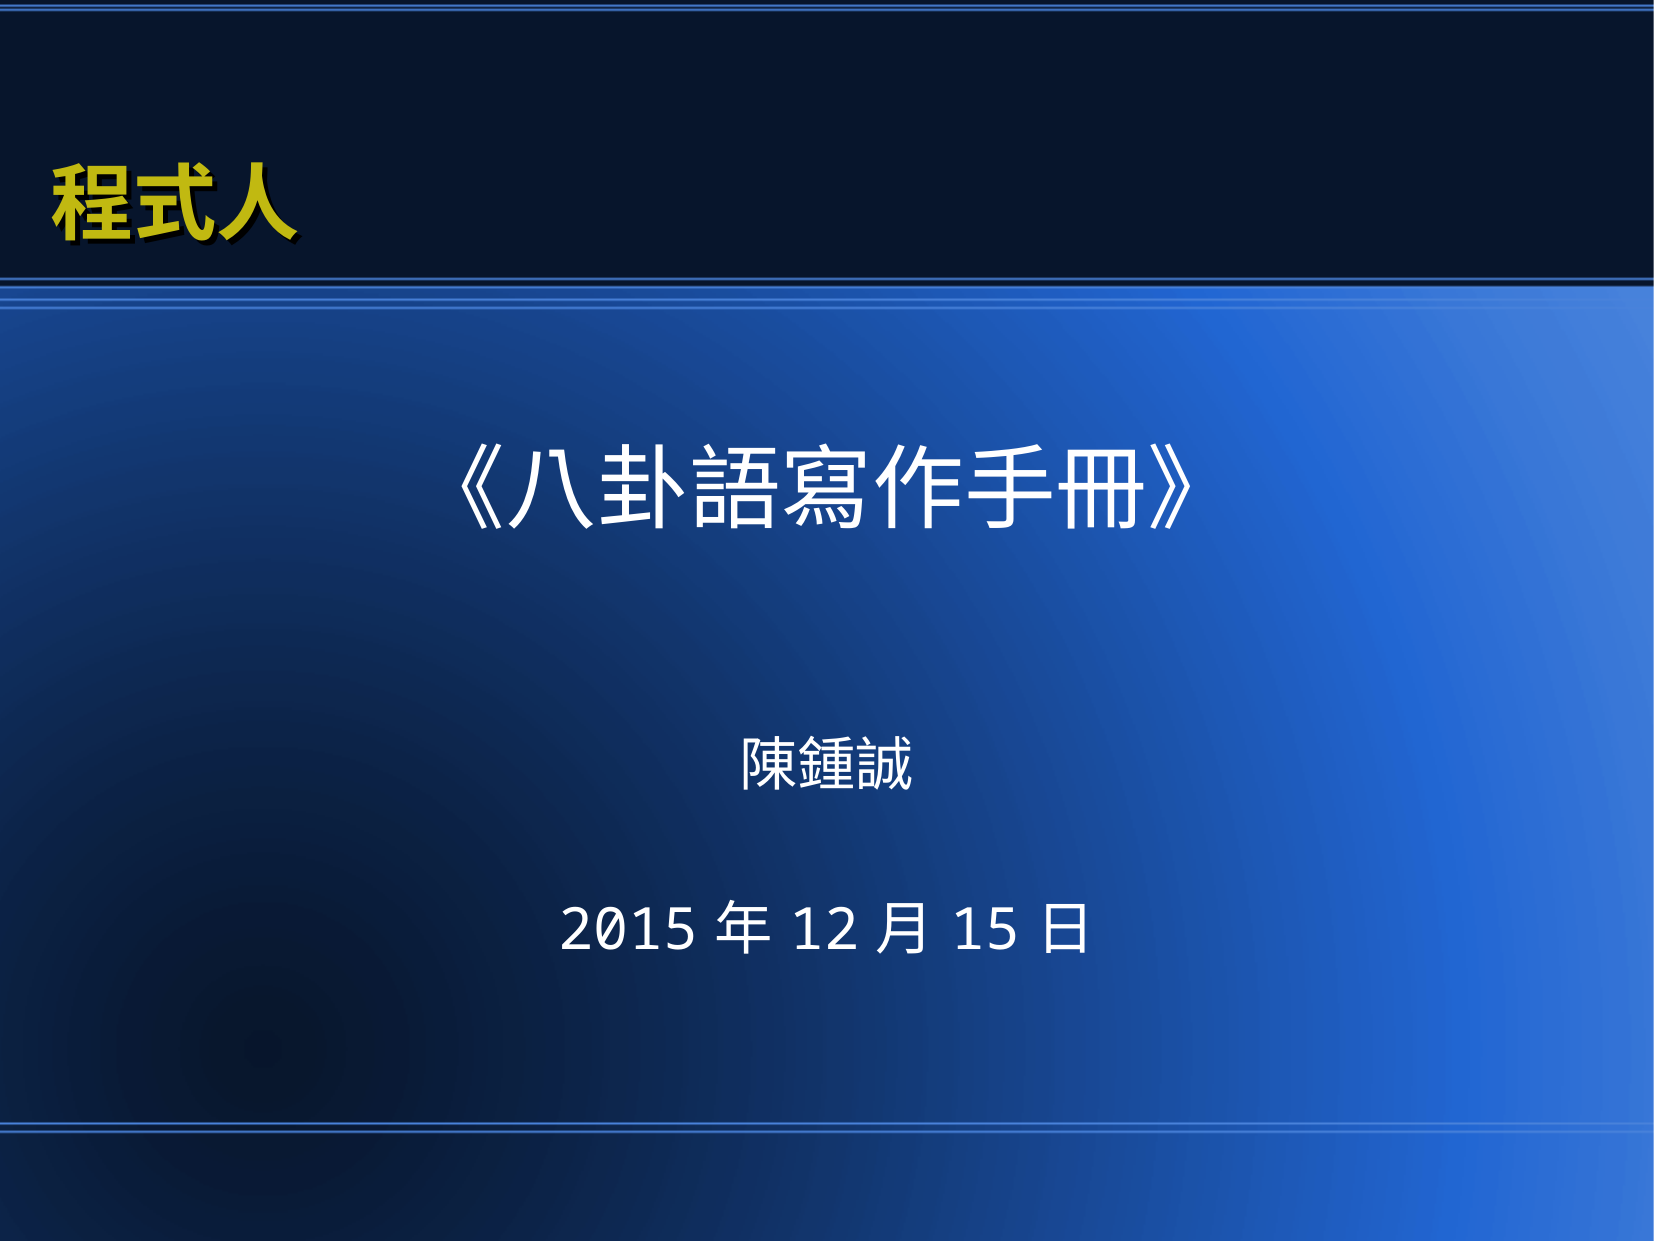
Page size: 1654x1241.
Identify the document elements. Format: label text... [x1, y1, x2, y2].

subtitle 《八卦語寫作手冊》 陳鍾誠 2015年12月15日 [82, 307, 1571, 1075]
picture [0, 0, 1654, 1241]
text_box 程式人 [35, 129, 378, 325]
